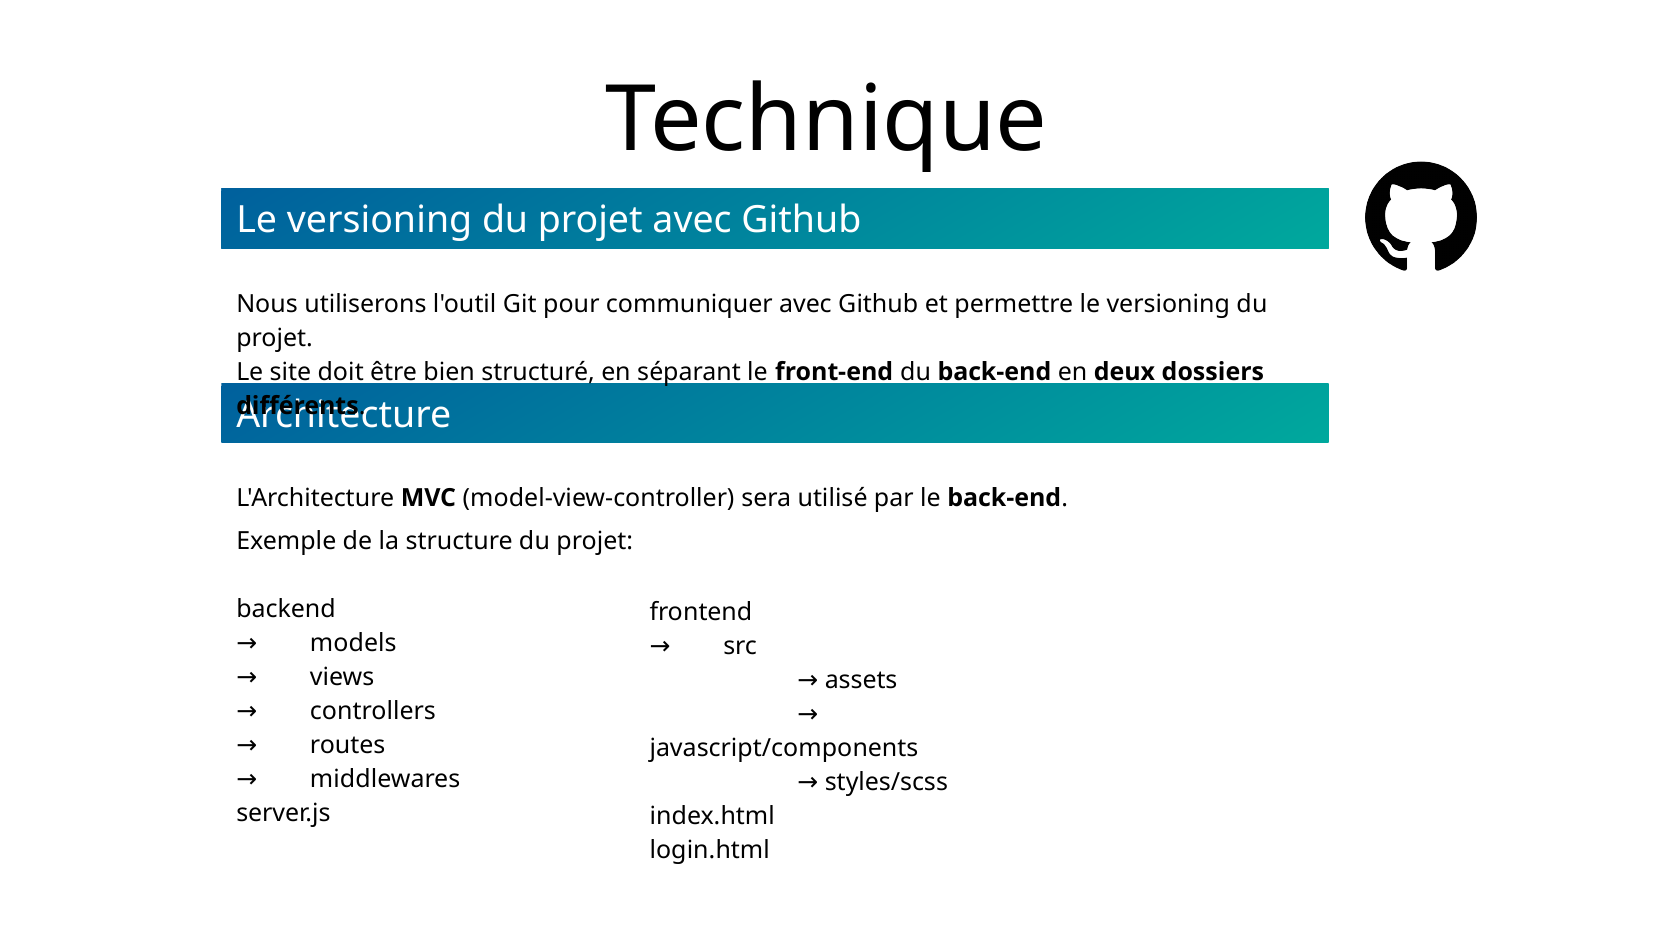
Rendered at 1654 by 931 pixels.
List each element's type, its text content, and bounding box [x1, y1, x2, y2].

text_box Architecture L'Architecture MVC (model-view-controller) sera utilisé par le back-end. [221, 497, 1329, 556]
text_box Exemple de la structure du projet: backend → models → views → controllers → routes → middlewares server.js [221, 515, 650, 837]
title Technique [82, 37, 1571, 193]
text_box Le versioning du projet avec Github Nous utiliserons l'outil Git pour communiquer avec Github et permettre le versioning du projet. Le site doit être bien structuré, en séparant le front-end du back-end en deux dossiers différents. [221, 184, 1329, 497]
text_box frontend → src → assets → javascript/components → styles/scss index.html login.html [634, 586, 1093, 931]
picture [1365, 160, 1477, 272]
